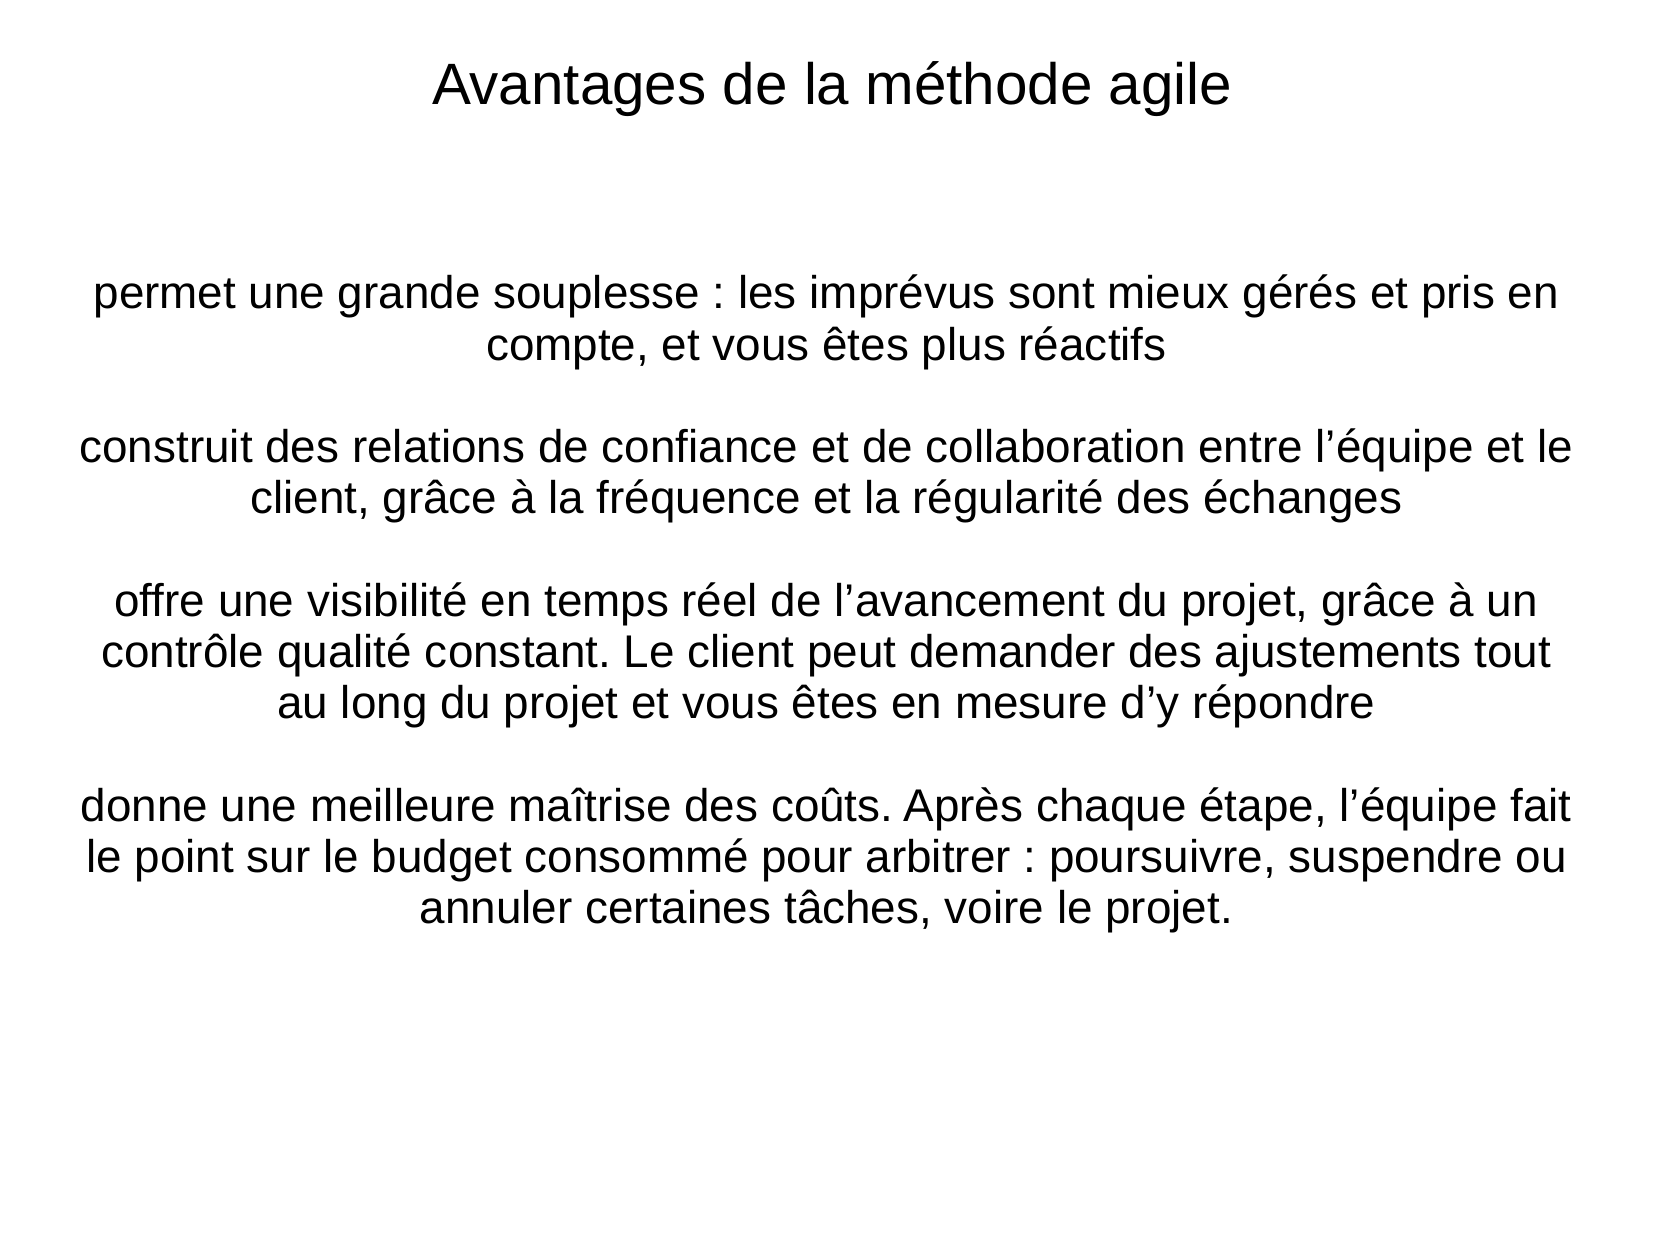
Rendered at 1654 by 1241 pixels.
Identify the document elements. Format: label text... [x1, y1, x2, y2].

text_box Avantages de la méthode agile [47, 44, 1619, 189]
text_box permet une grande souplesse : les imprévus sont mieux gérés et pris en compte, et vous êtes plus réactifs construit des relations de confiance et de collaboration entre l’équipe et le client, grâce à la fréquence et la régularité des échanges offre une visibilité en temps réel de l’avancement du projet, grâce à un contrôle qualité constant. Le client peut demander des ajustements tout au long du projet et vous êtes en mesure d’y répondre donne une meilleure maîtrise des coûts. Après chaque étape, l’équipe fait le point sur le budget consommé pour arbitrer : poursuivre, suspendre ou annuler certaines tâches, voire le projet. [59, 259, 1595, 975]
